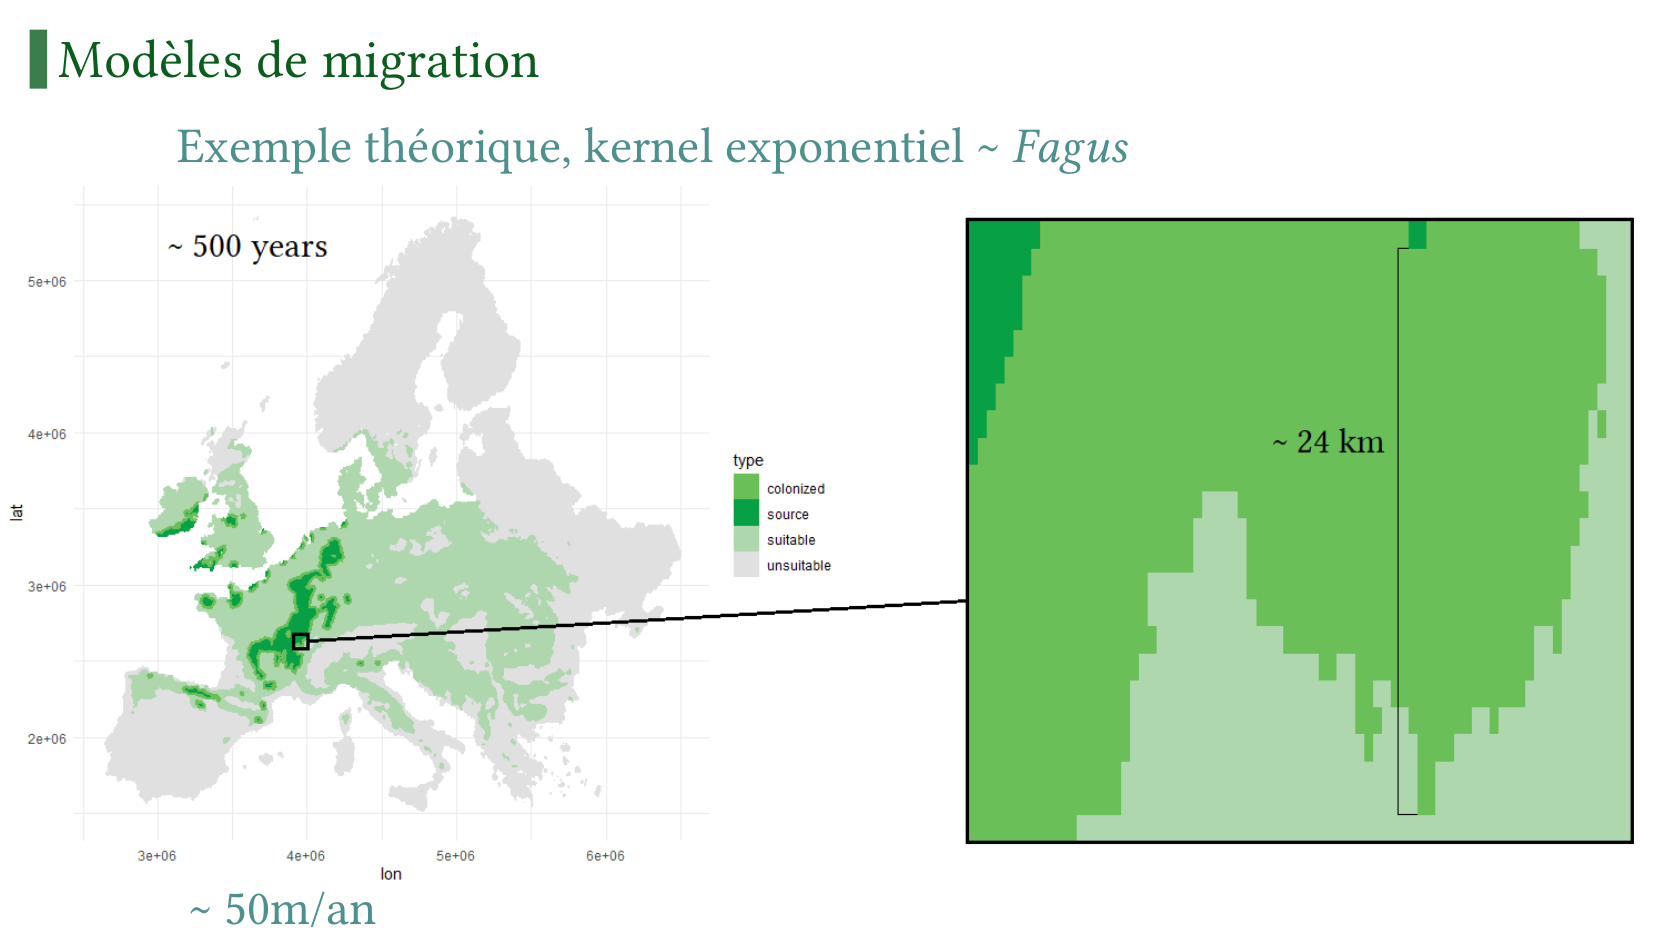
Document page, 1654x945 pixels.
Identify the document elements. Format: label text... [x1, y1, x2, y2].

text_box ~ 50m/an [177, 879, 1571, 938]
picture [0, 170, 1654, 893]
text_box Exemple théorique, kernel exponentiel ~ Fagus [177, 118, 1571, 176]
text_box [29, 29, 48, 89]
subtitle Modèles de migration [59, 29, 1571, 119]
